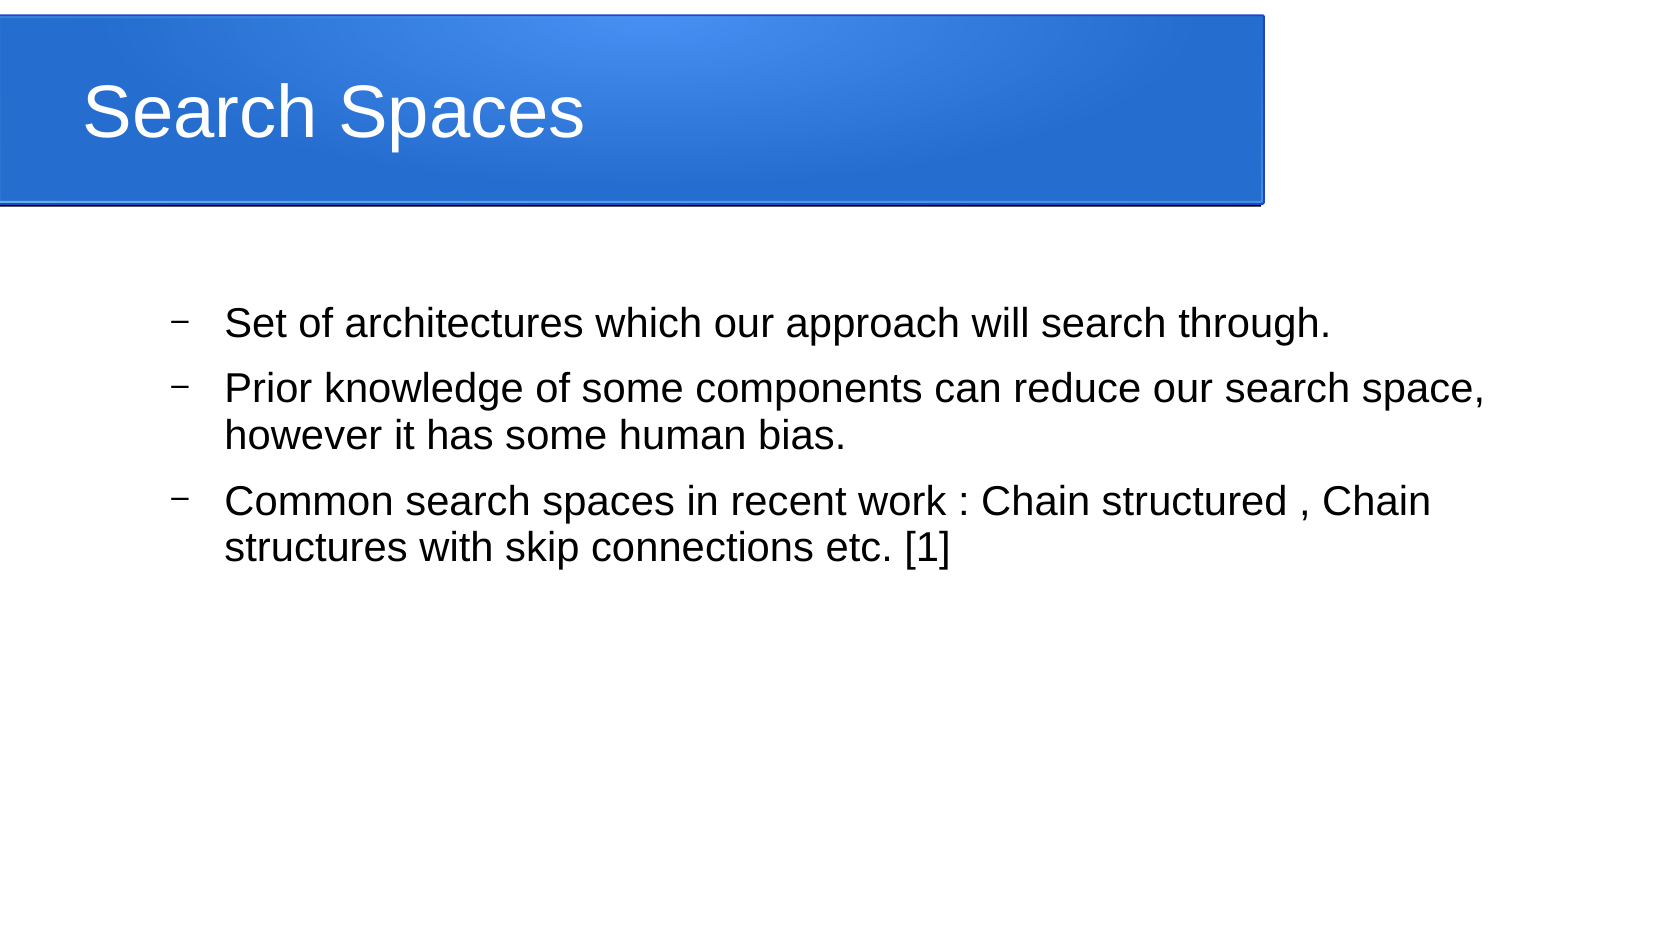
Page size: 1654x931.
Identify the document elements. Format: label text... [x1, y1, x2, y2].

list Set of architectures which our approach will search through. Prior knowledge of some components can reduce our search space, however it has some human bias. Common search spaces in recent work : Chain structured , Chain structures with skip connections etc. [1] [82, 224, 1571, 764]
title Search Spaces [82, 35, 1235, 189]
